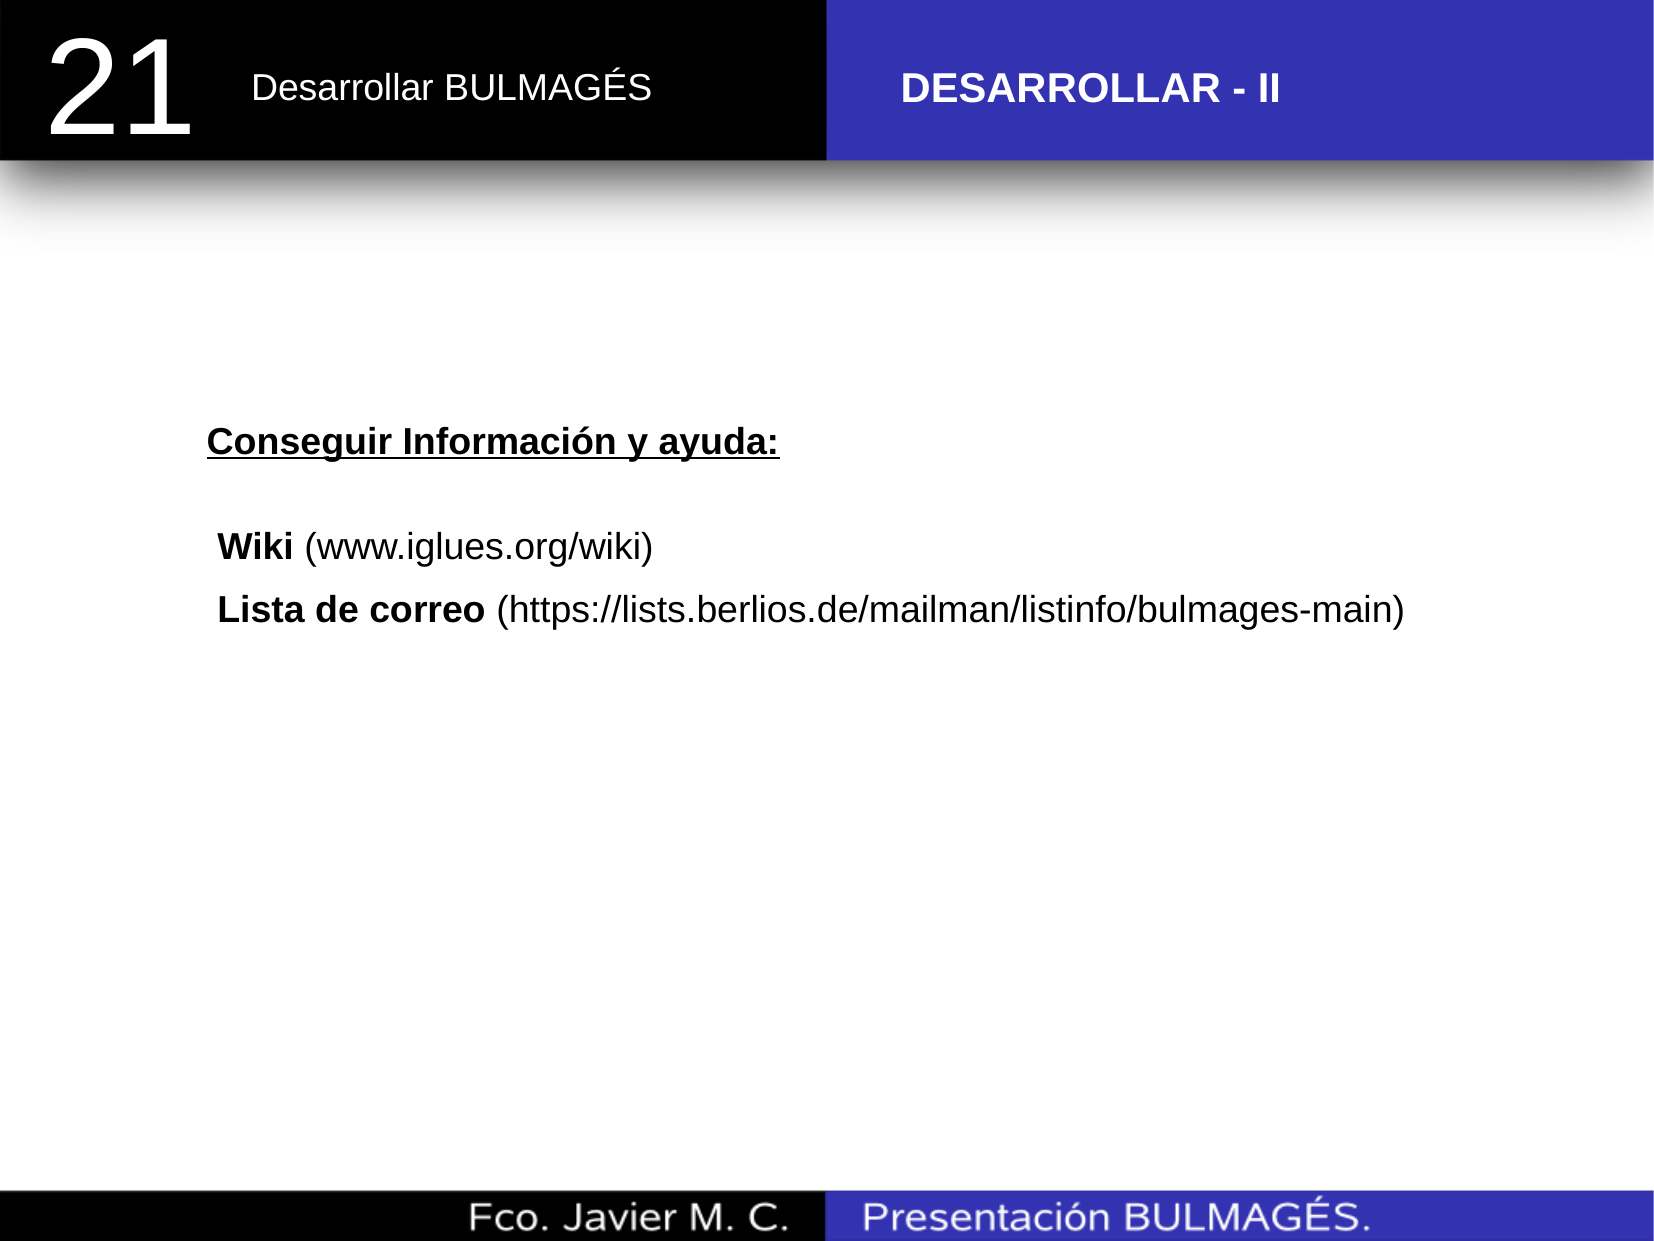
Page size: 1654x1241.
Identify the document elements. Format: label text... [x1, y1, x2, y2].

text_box <número>. [29, 2, 237, 325]
text_box Conseguir Información y ayuda: Wiki (www.iglues.org/wiki) Lista de correo (https://lists.berlios.de/mailman/listinfo/bulmages-main) [191, 413, 1462, 639]
text_box DESARROLLAR - II [885, 56, 1595, 119]
text_box Desarrollar BULMAGÉS [236, 59, 798, 148]
picture [0, 0, 1654, 1241]
